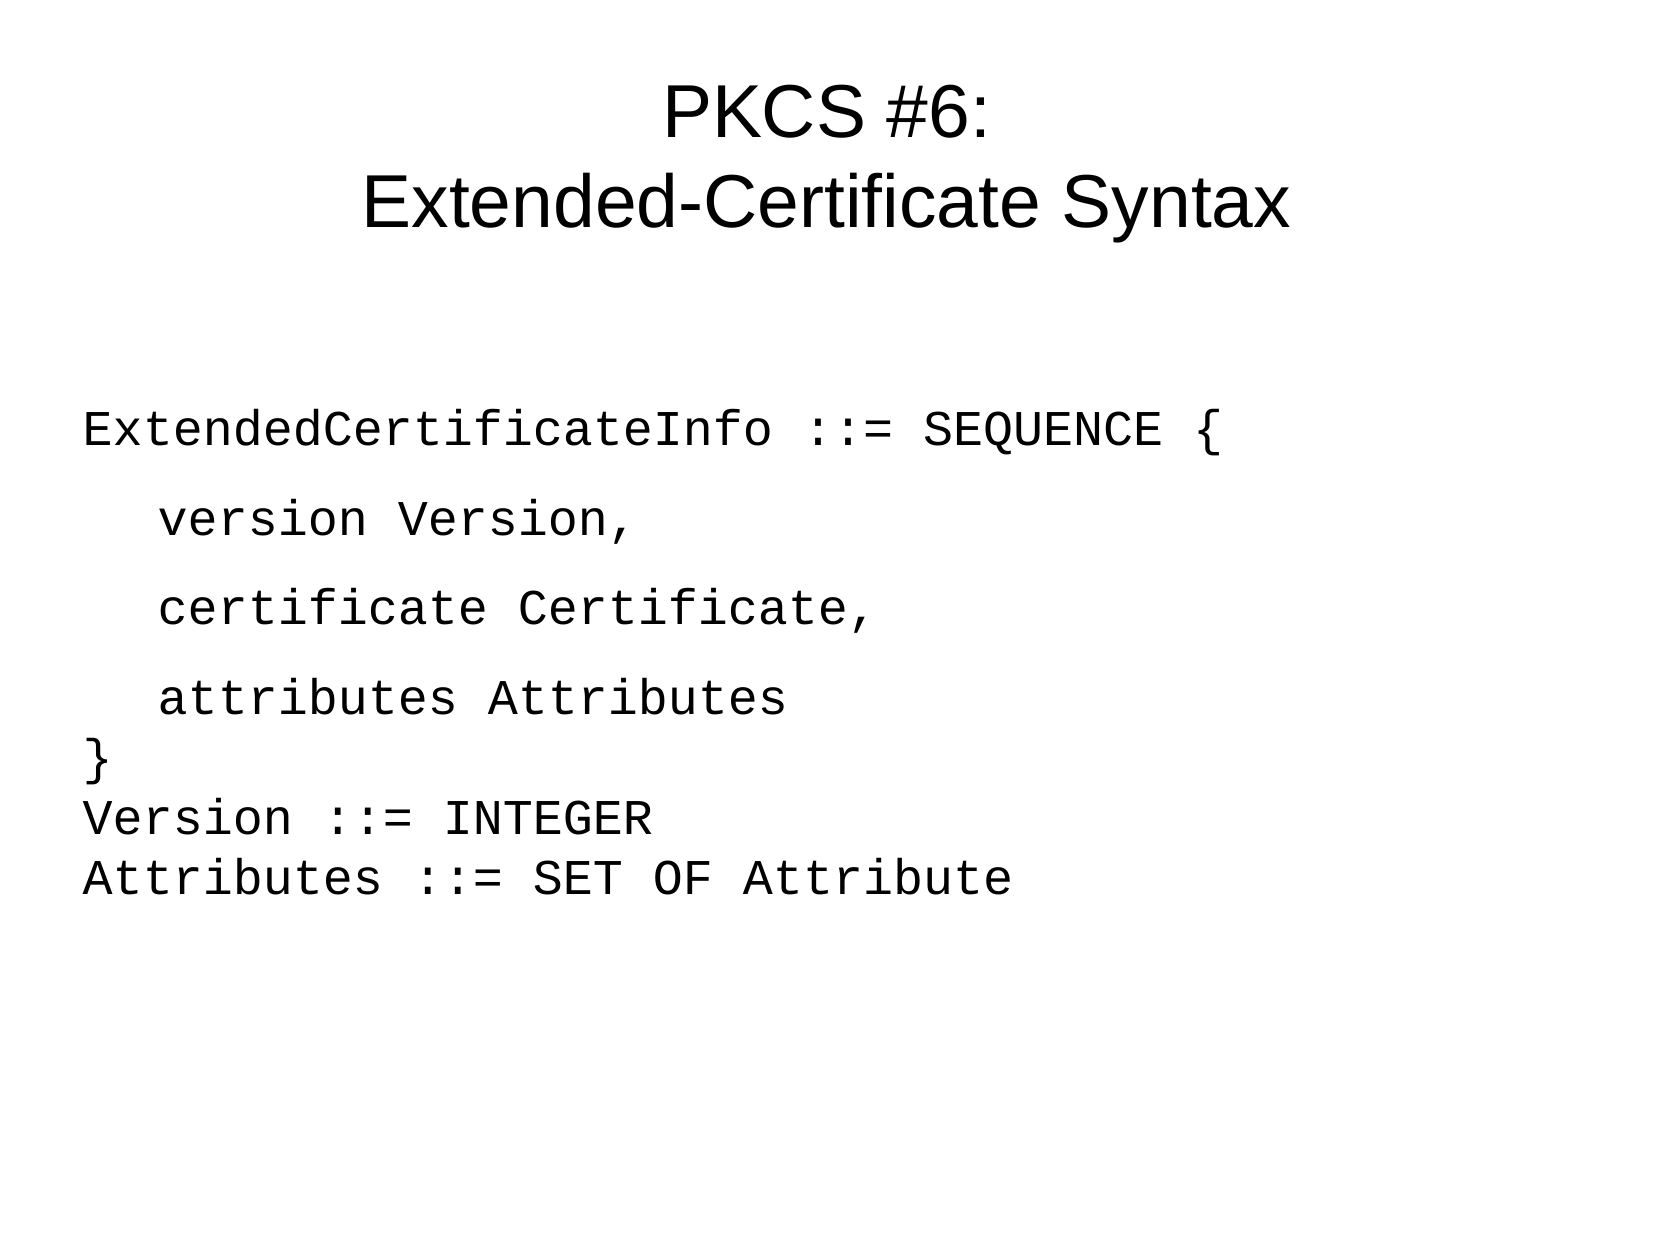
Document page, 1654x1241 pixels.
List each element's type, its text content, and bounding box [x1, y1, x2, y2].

title PKCS #6: Extended-Certificate Syntax [82, 62, 1571, 243]
subtitle ExtendedCertificateInfo ::= SEQUENCE { version Version, certificate Certificate, attributes Attributes } Version ::= INTEGER Attributes ::= SET OF Attribute [82, 290, 1571, 1010]
